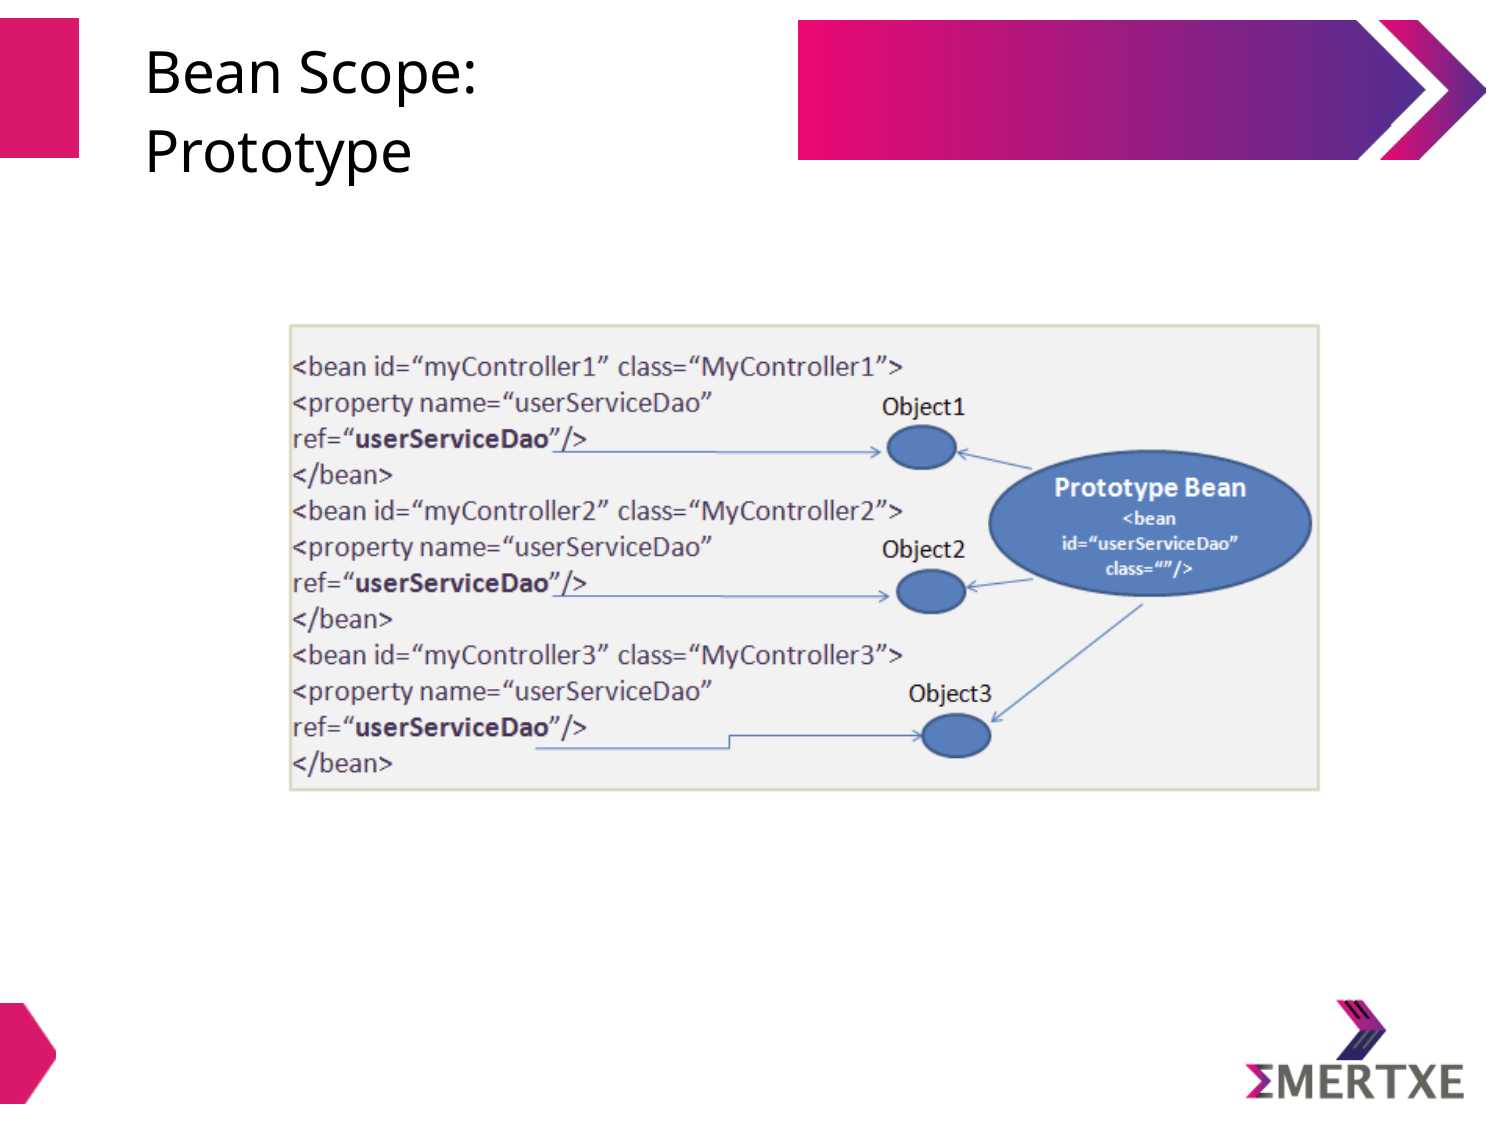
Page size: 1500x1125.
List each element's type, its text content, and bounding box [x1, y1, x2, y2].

text_box Bean Scope: Prototype [129, 23, 768, 175]
picture [1245, 996, 1465, 1099]
picture [283, 315, 1328, 804]
picture [798, 20, 1486, 160]
